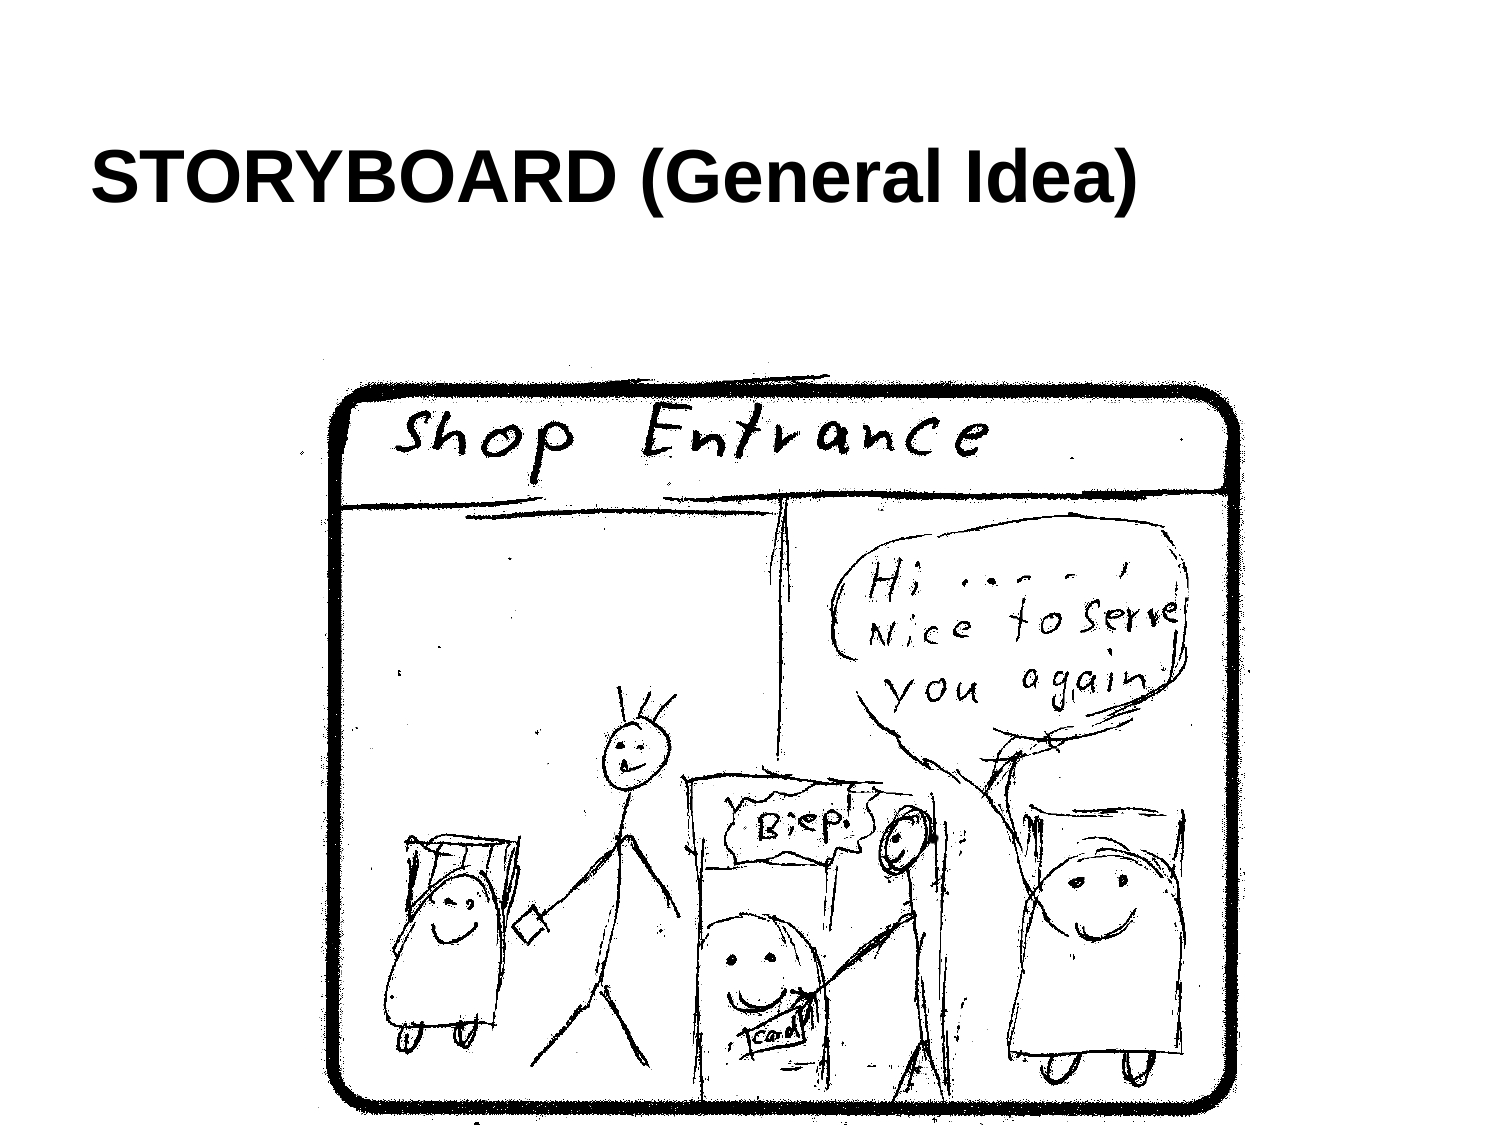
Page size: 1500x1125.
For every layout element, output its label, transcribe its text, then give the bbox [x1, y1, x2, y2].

picture [300, 359, 1250, 1125]
title STORYBOARD (General Idea) [75, 45, 1425, 233]
